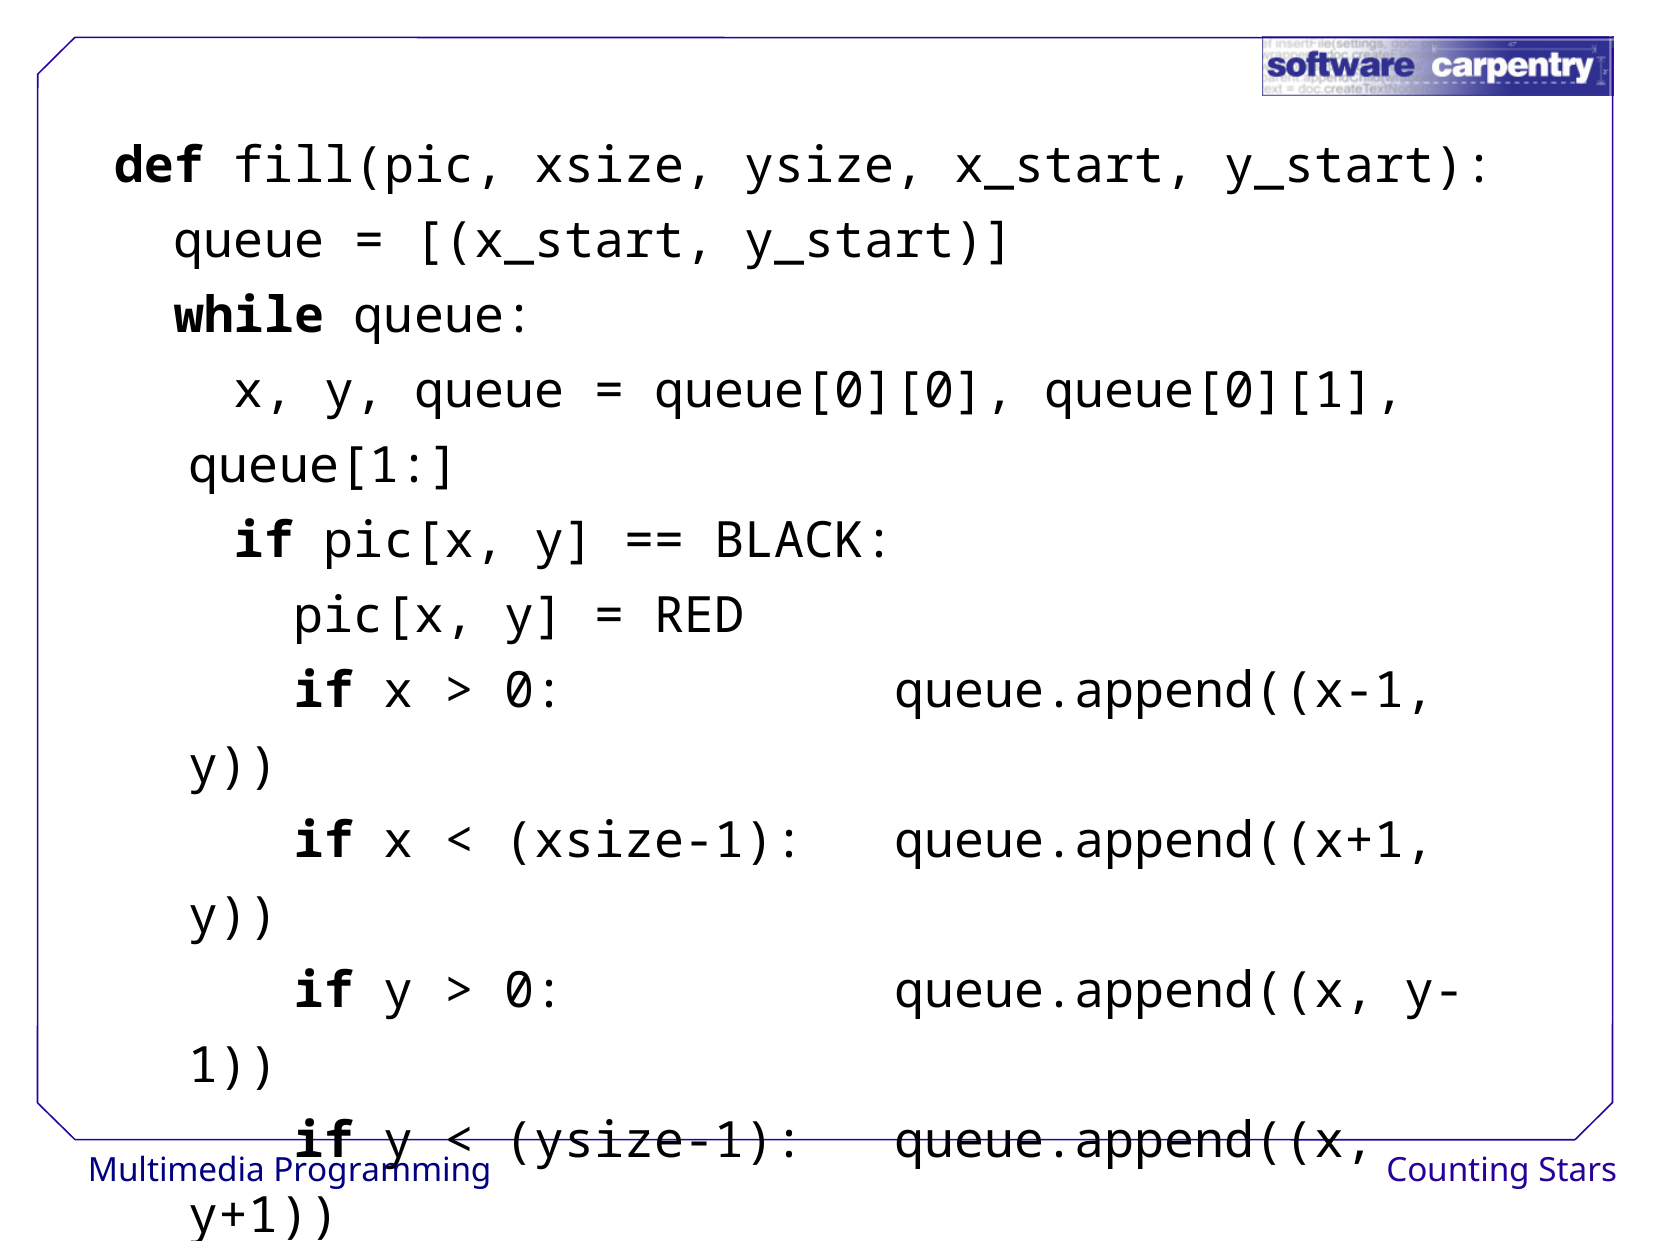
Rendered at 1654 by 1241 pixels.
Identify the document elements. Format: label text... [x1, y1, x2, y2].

text_box def fill(pic, xsize, ysize, x_start, y_start): queue = [(x_start, y_start)] while queue: x, y, queue = queue[0][0], queue[0][1], queue[1:] if pic[x, y] == BLACK: pic[x, y] = RED if x > 0: queue.append((x-1, y)) if x < (xsize-1): queue.append((x+1, y)) if y > 0: queue.append((x, y-1)) if y < (ysize-1): queue.append((x, y+1)) [99, 109, 1546, 1241]
picture [1262, 36, 1614, 96]
